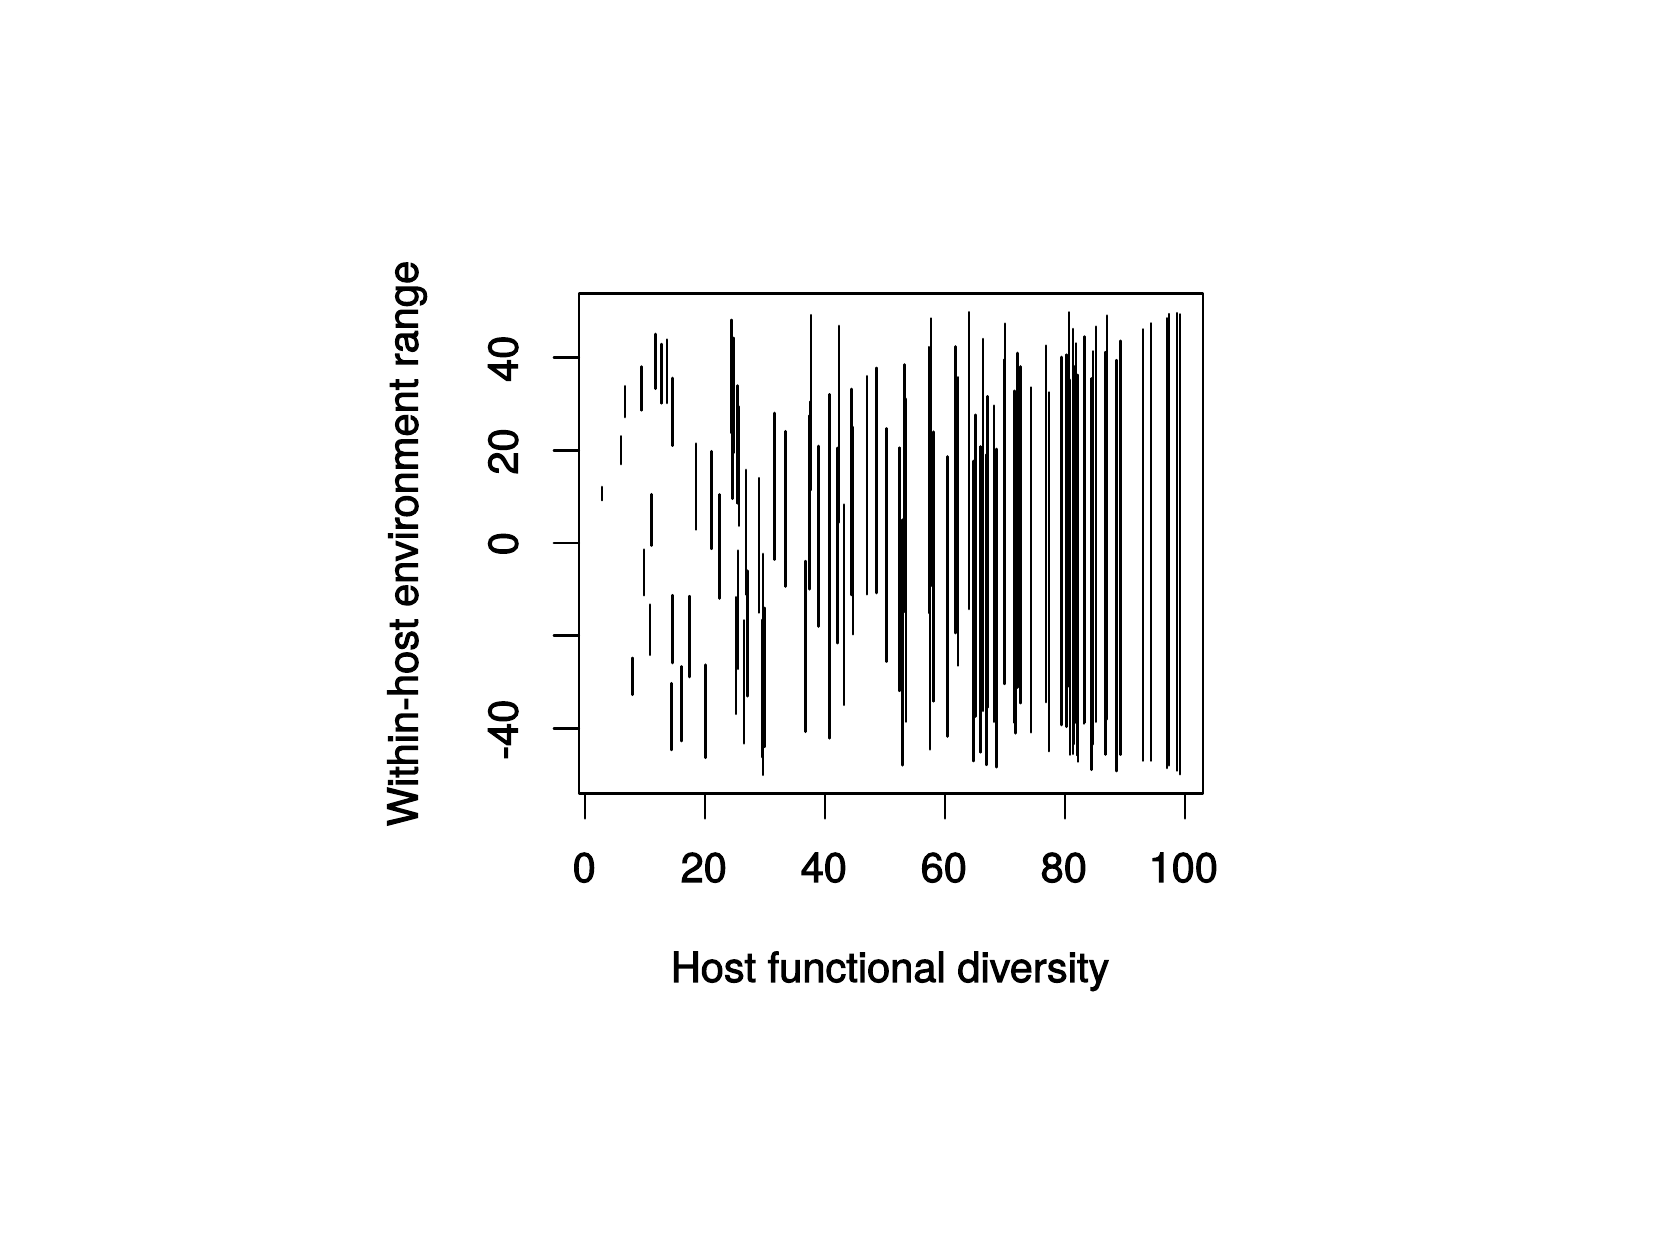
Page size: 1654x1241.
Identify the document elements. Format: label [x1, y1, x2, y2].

picture [265, 105, 1376, 1107]
